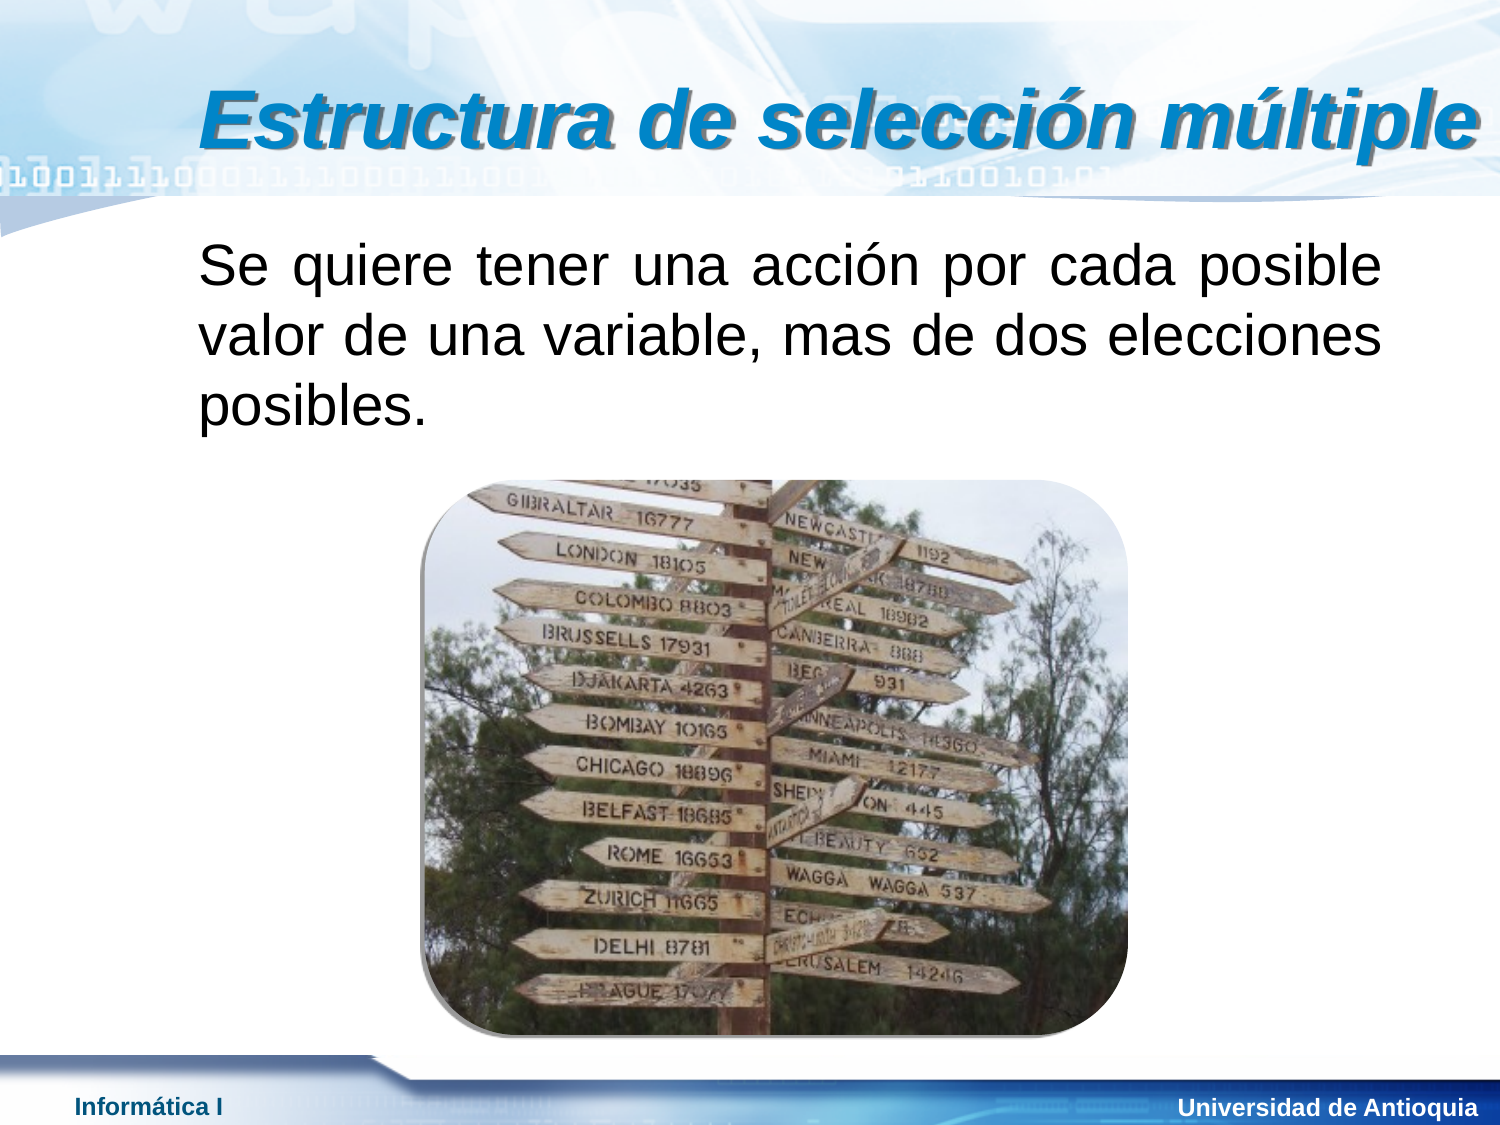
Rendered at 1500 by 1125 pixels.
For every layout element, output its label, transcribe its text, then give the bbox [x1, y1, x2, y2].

text_box [424, 479, 1128, 1036]
picture [0, 1055, 1500, 1125]
title Estructura de selección múltiple [183, 57, 1500, 150]
picture [1368, 150, 1375, 166]
picture [0, 0, 1500, 196]
text_box Se quiere tener una acción por cada posible valor de una variable, mas de dos elecciones posibles. [183, 219, 1400, 445]
